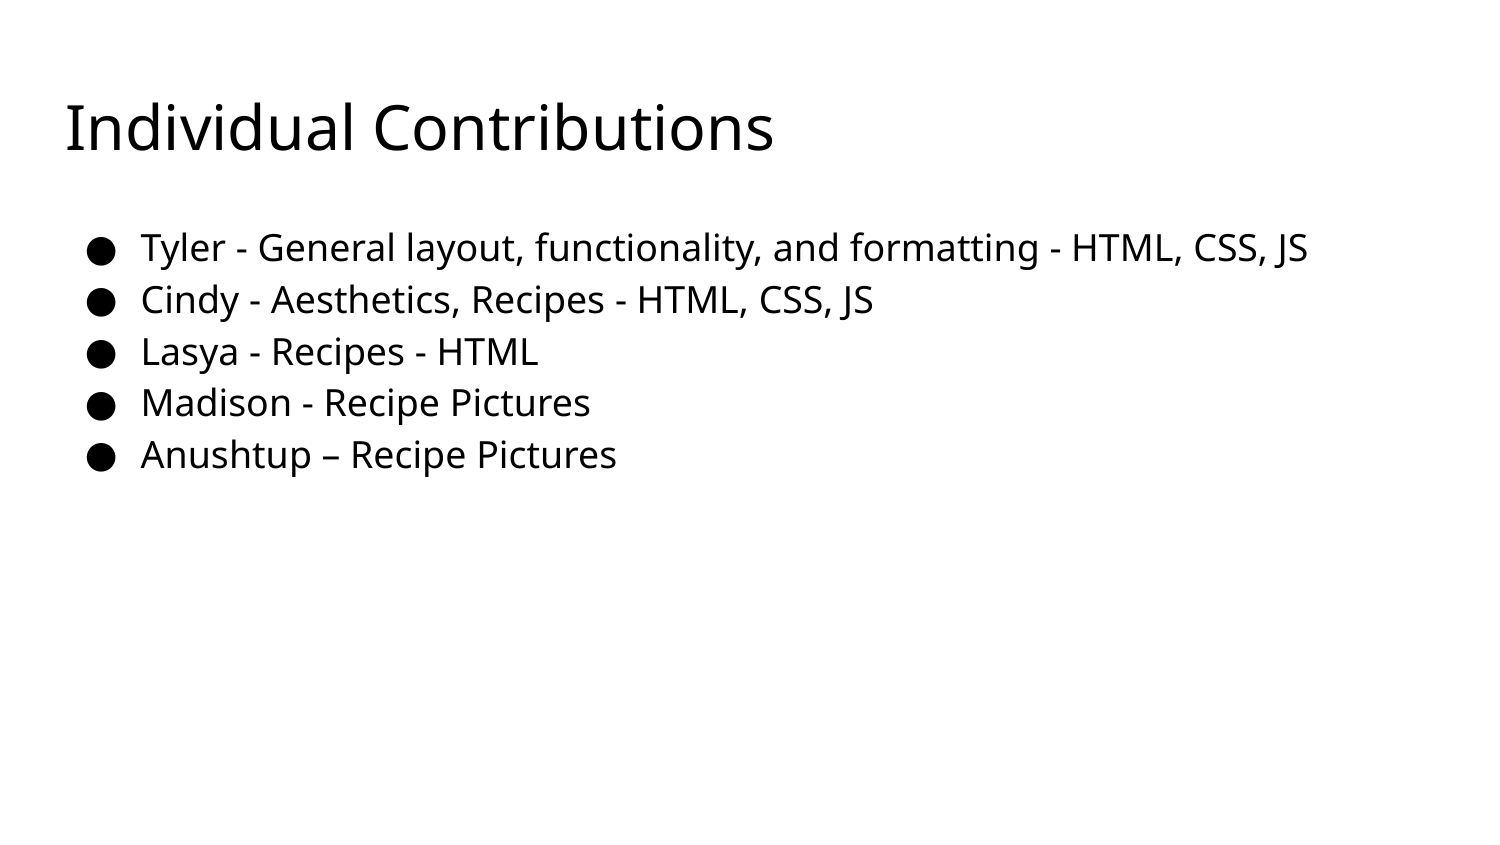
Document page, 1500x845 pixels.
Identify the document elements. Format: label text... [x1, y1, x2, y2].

text_box Tyler - General layout, functionality, and formatting - HTML, CSS, JS Cindy - Aesthetics, Recipes - HTML, CSS, JS Lasya - Recipes - HTML Madison - Recipe Pictures Anushtup – Recipe Pictures [50, 202, 1449, 750]
text_box Individual Contributions [50, 72, 1449, 167]
